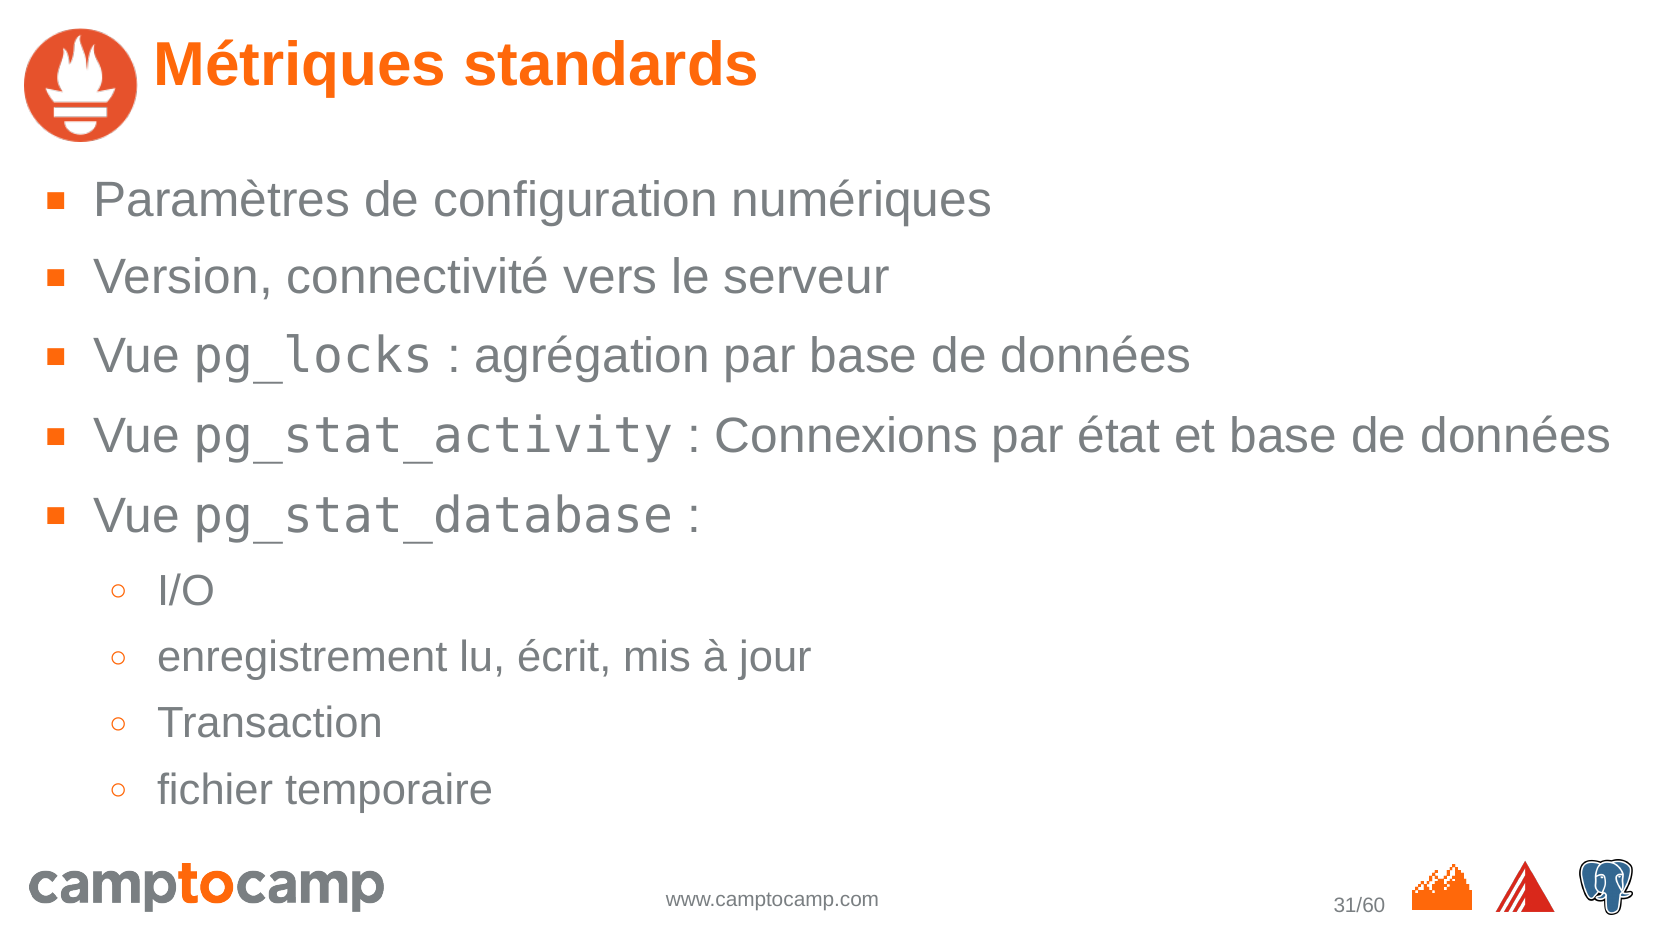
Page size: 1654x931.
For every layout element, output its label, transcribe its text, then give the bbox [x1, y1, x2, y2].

title Métriques standards [153, 29, 1625, 156]
picture [1412, 864, 1472, 910]
picture [24, 28, 139, 142]
list Paramètres de configuration numériques Version, connectivité vers le serveur Vue pg_locks : agrégation par base de données Vue pg_stat_activity : Connexions par état et base de données Vue pg_stat_database : I/O enregistrement lu, écrit, mis à jour Transaction fichier temporaire [29, 171, 1625, 827]
picture [1579, 859, 1633, 915]
picture [1495, 856, 1556, 917]
picture [29, 863, 384, 912]
